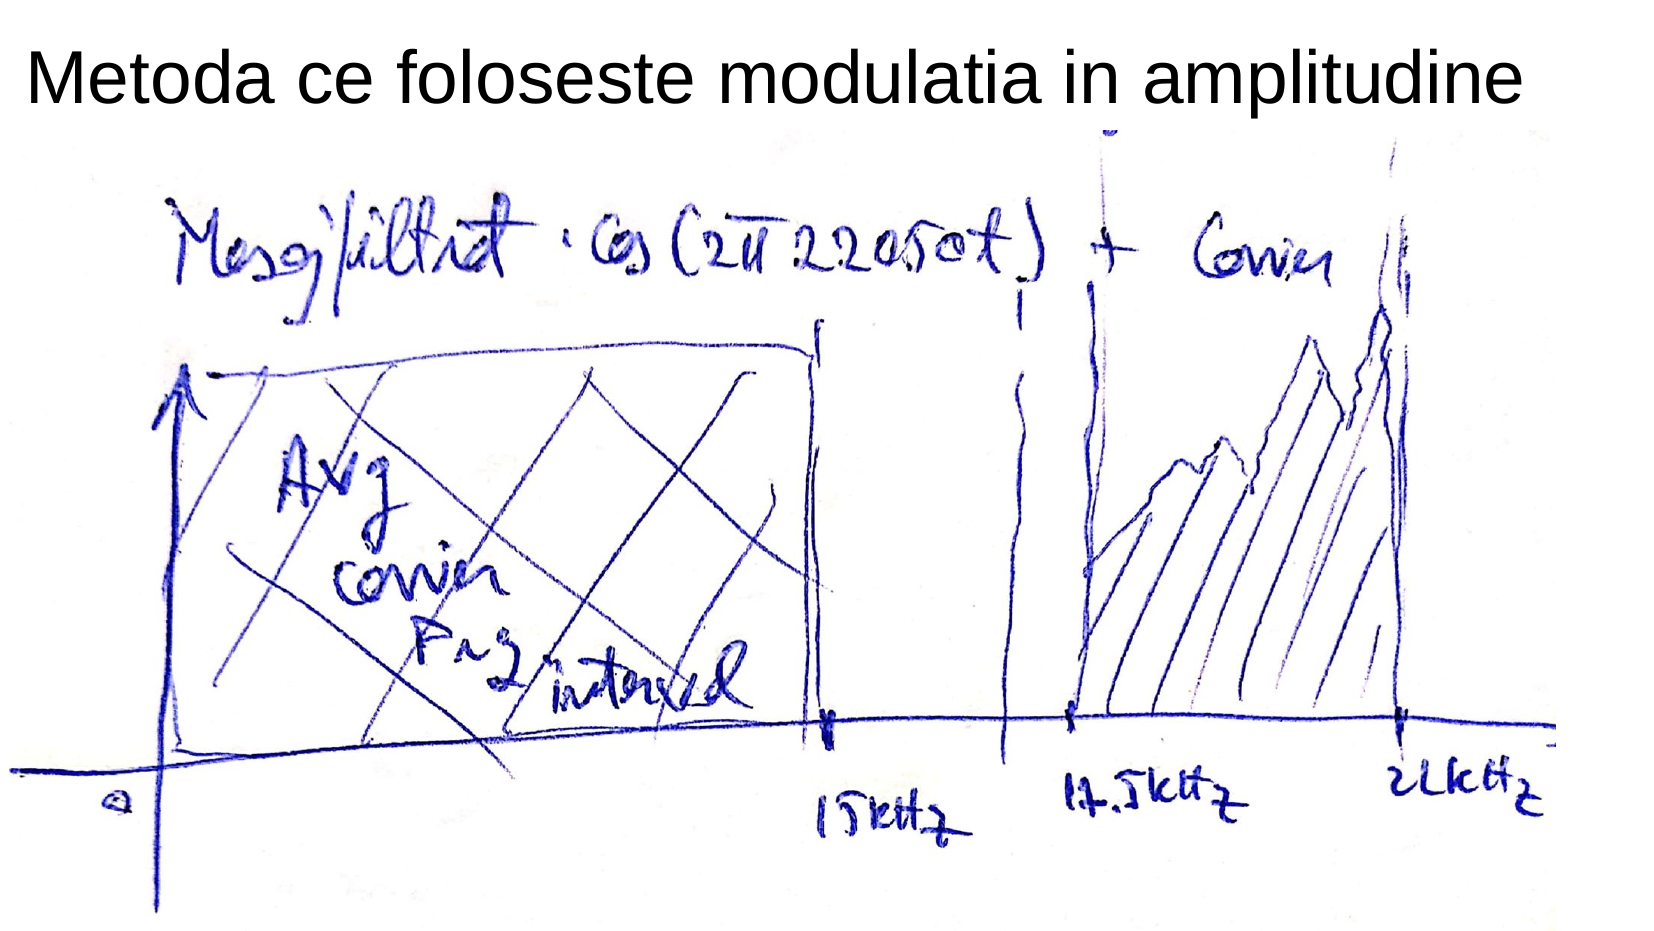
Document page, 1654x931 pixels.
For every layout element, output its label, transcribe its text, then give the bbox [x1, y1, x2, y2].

title Metoda ce foloseste modulatia in amplitudine [0, 0, 1613, 172]
picture [9, 130, 1556, 931]
